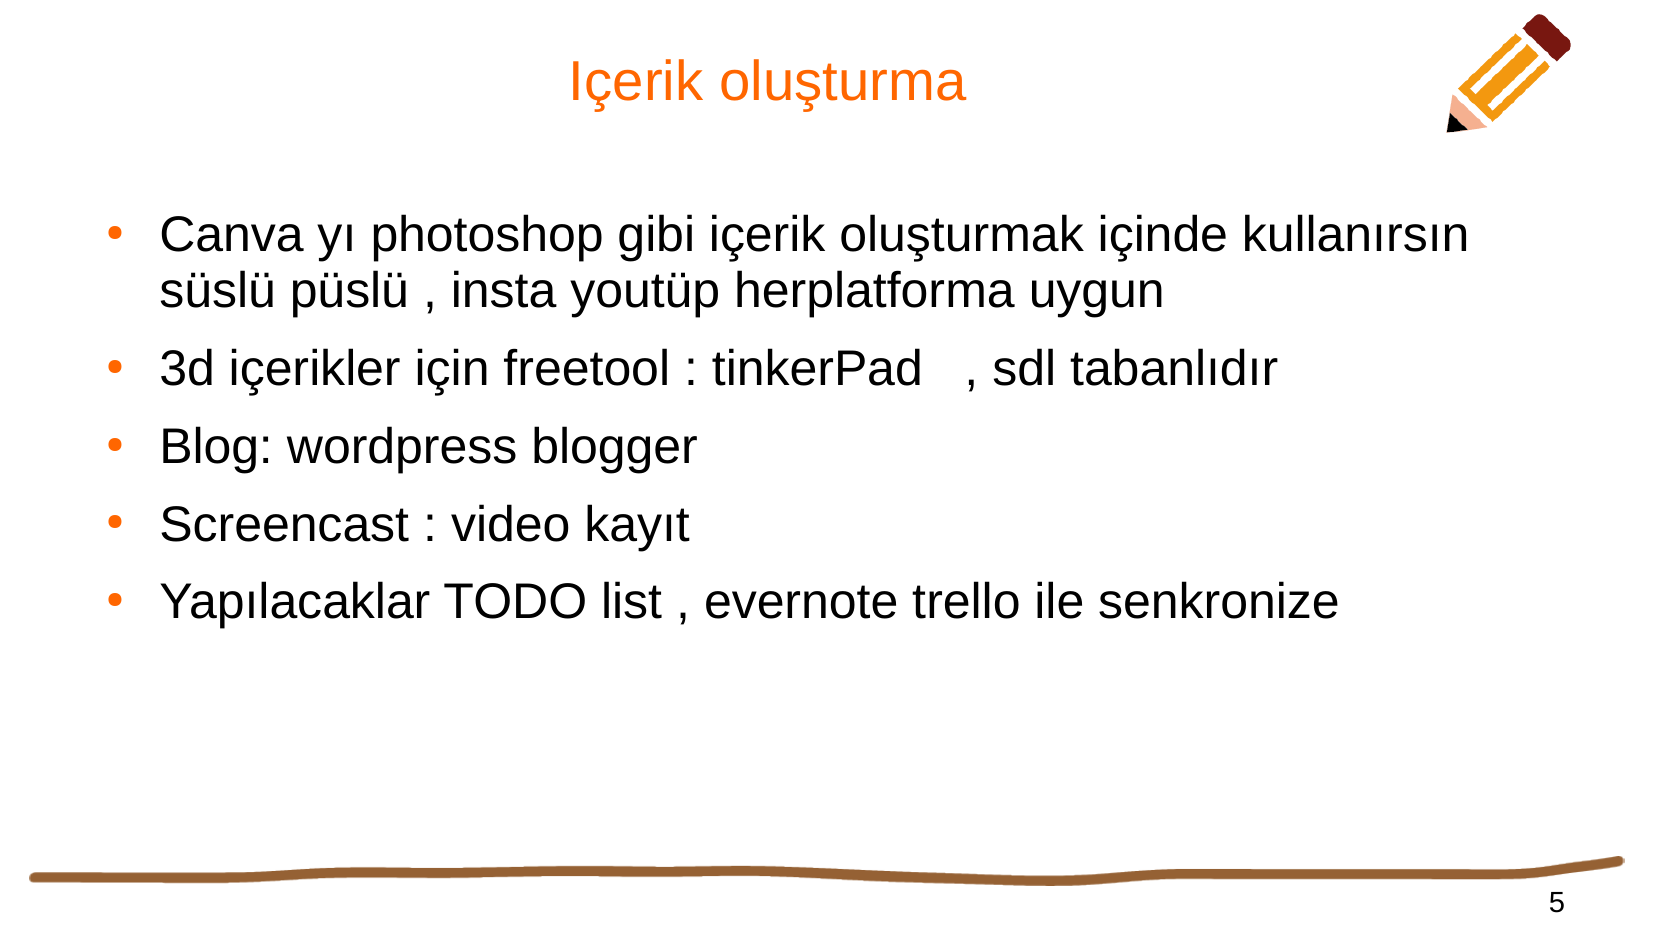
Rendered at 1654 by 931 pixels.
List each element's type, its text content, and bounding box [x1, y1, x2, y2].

title Içerik oluşturma [88, 29, 1447, 133]
list Canva yı photoshop gibi içerik oluşturmak içinde kullanırsın süslü püslü , insta youtüp herplatforma uygun 3d içerikler için freetool : tinkerPad , sdl tabanlıdır Blog: wordpress blogger Screencast : video kayıt Yapılacaklar TODO list , evernote trello ile senkronize [88, 206, 1565, 857]
picture [1446, 14, 1571, 133]
picture [29, 856, 1625, 886]
